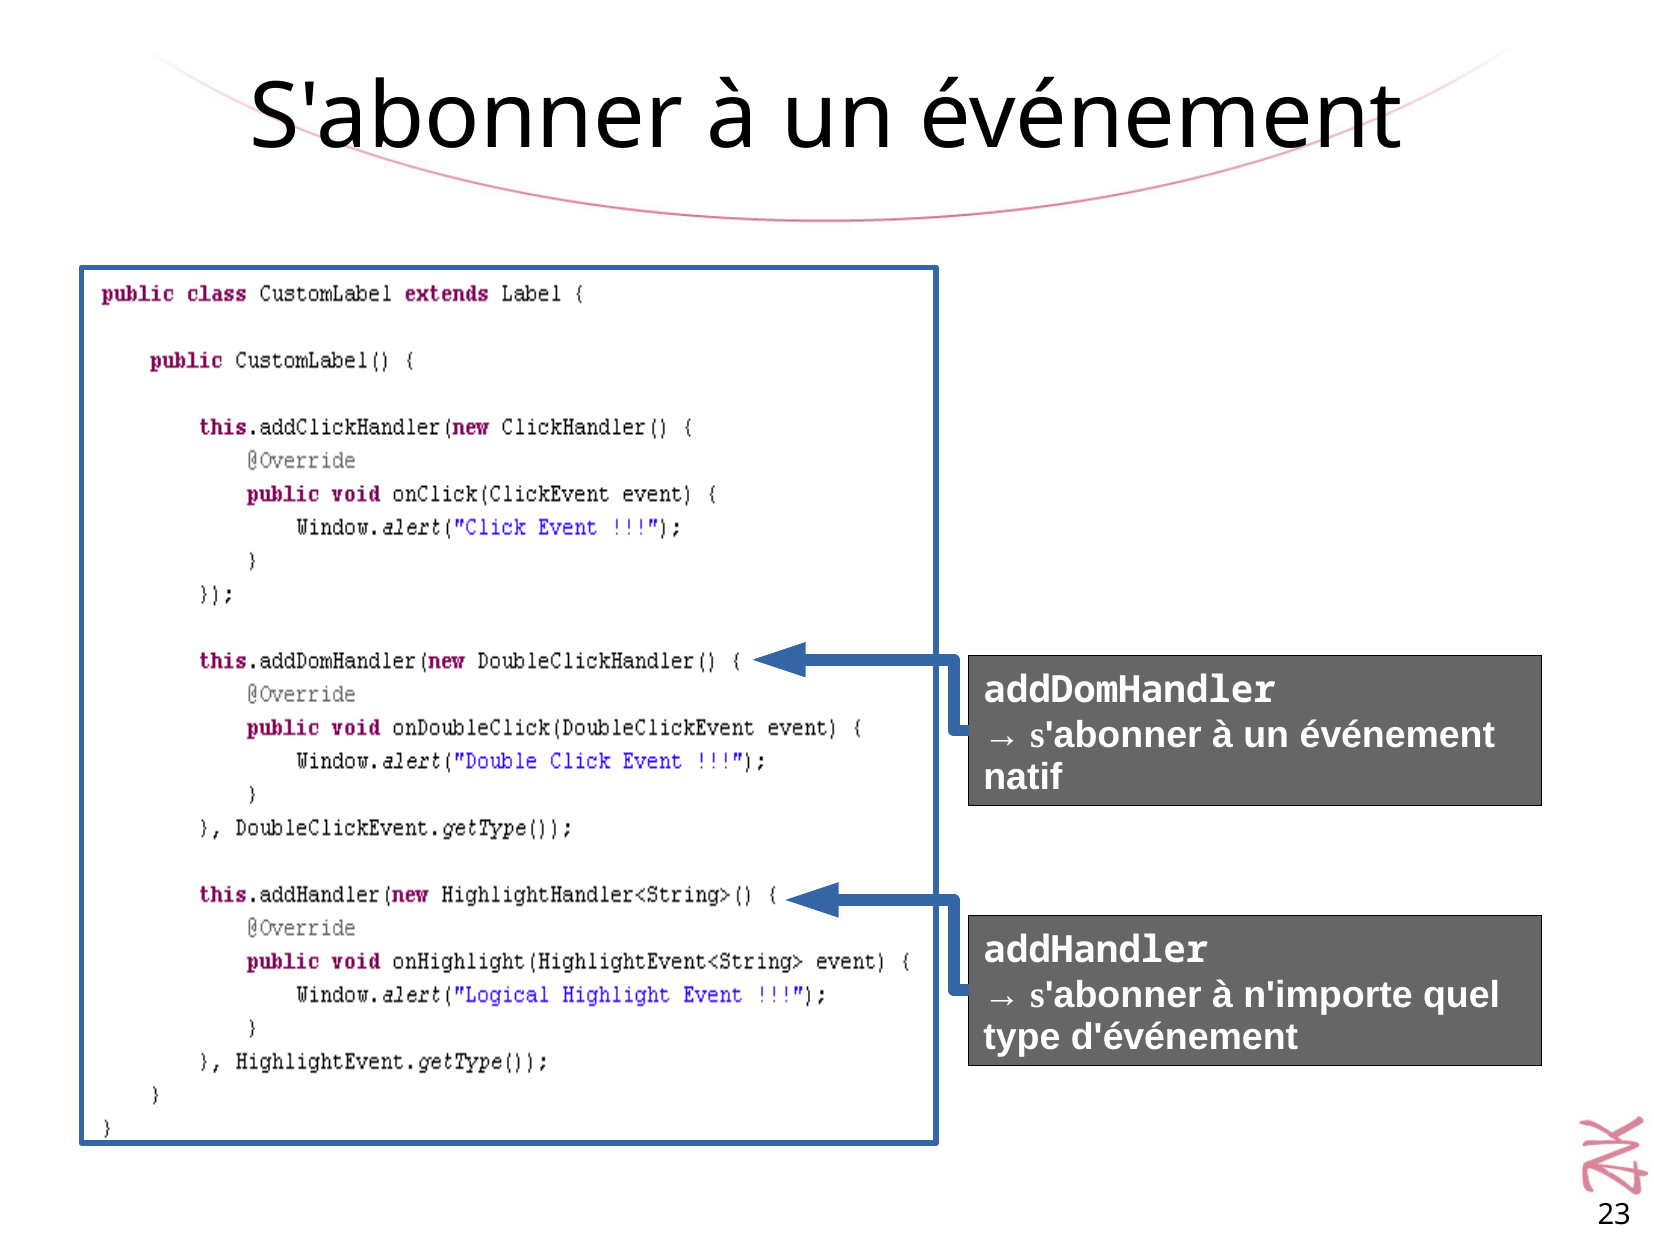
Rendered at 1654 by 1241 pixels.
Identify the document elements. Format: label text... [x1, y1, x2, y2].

picture [4, 1, 1654, 1241]
title S'abonner à un événement [82, 11, 1571, 213]
text_box addHandler → s'abonner à n'importe quel type d'événement [968, 915, 1542, 1059]
text_box addDomHandler → s'abonner à un événement natif [968, 655, 1542, 799]
